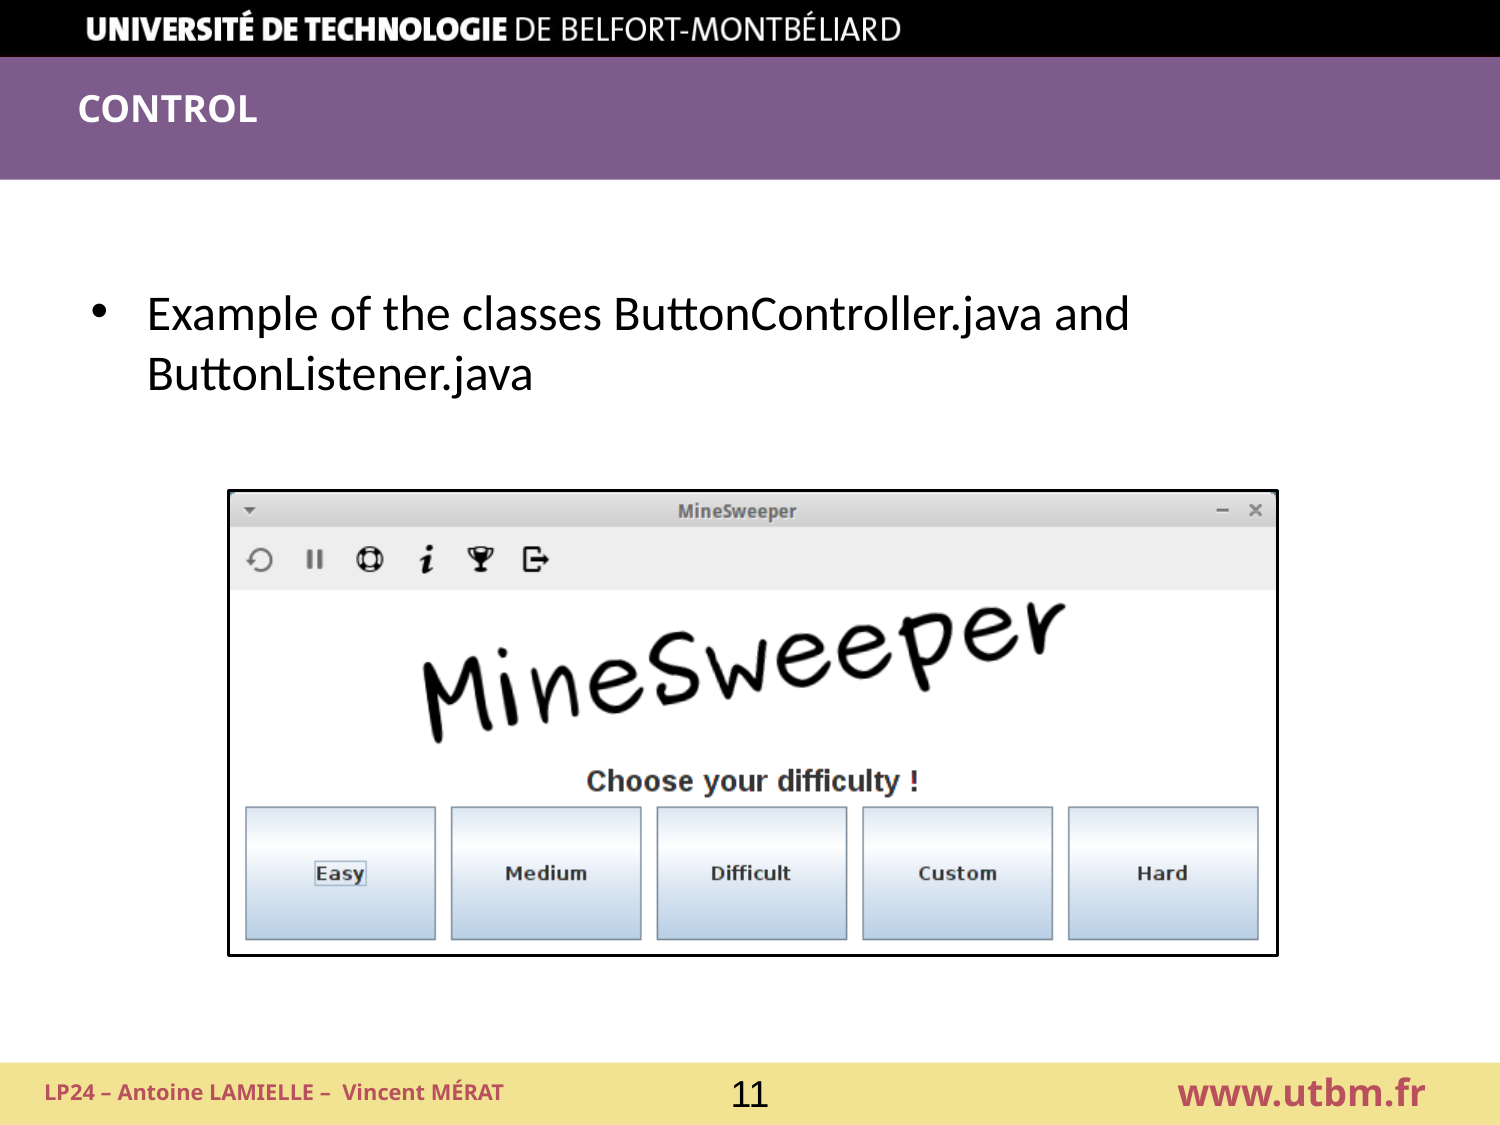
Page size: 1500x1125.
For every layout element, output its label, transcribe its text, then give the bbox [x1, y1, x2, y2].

text_box Example of the classes ButtonController.java and ButtonListener.java [90, 280, 1439, 521]
picture [0, 0, 1500, 57]
text_box [0, 57, 1500, 180]
text_box <number> [0, 1062, 1500, 1123]
picture [229, 491, 1277, 954]
text_box CONTROL [62, 78, 1288, 138]
text_box LP24 – Antoine LAMIELLE – Vincent MÉRAT [29, 1078, 591, 1112]
